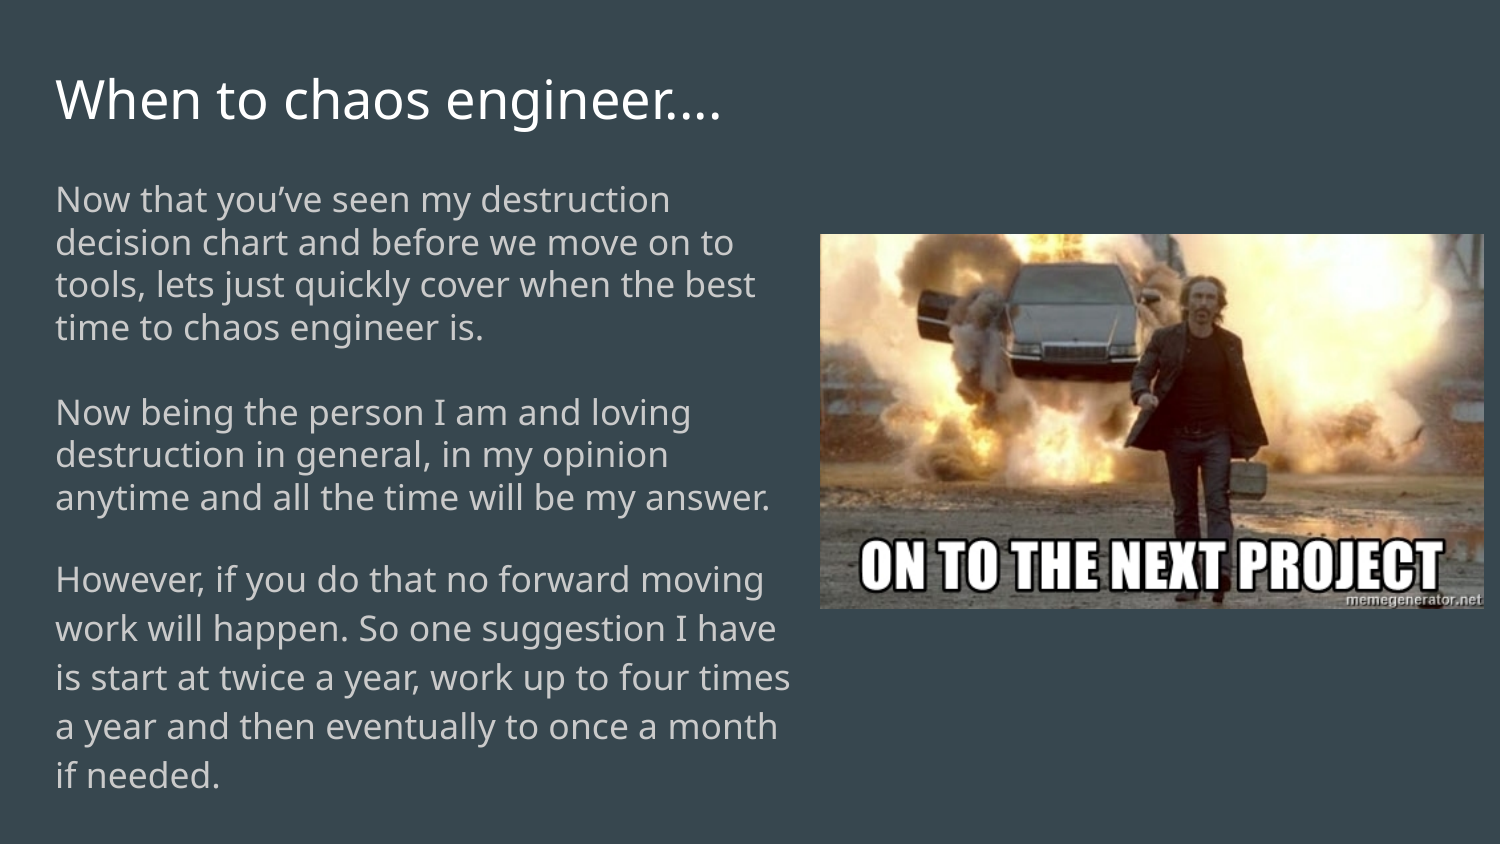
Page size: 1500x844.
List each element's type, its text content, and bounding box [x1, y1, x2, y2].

picture [820, 234, 1484, 609]
list Now that you’ve seen my destruction decision chart and before we move on to tools, lets just quickly cover when the best time to chaos engineer is. Now being the person I am and loving destruction in general, in my opinion anytime and all the time will be my answer. However, if you do that no forward moving work will happen. So one suggestion I have is start at twice a year, work up to four times a year and then eventually to once a month if needed. [40, 162, 821, 791]
title When to chaos engineer.... [40, 21, 1058, 146]
